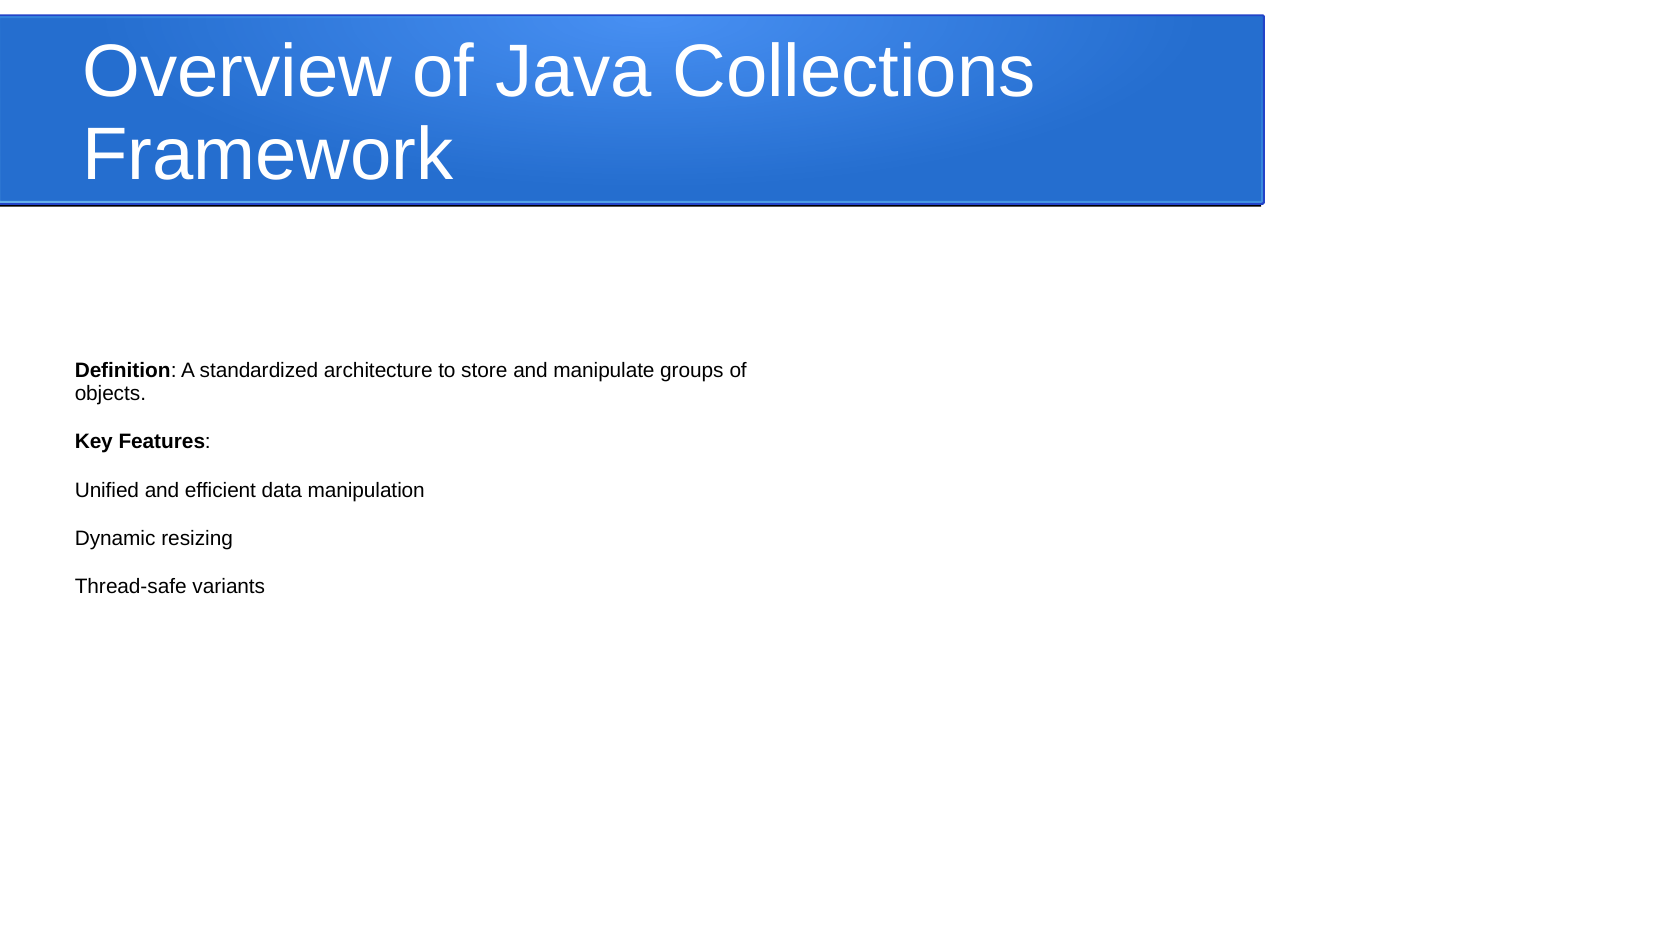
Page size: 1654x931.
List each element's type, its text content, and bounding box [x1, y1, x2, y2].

text_box Definition: A standardized architecture to store and manipulate groups of objects. Key Features: Unified and efficient data manipulation Dynamic resizing Thread-safe variants [60, 351, 829, 654]
title Overview of Java Collections Framework [82, 29, 1235, 196]
